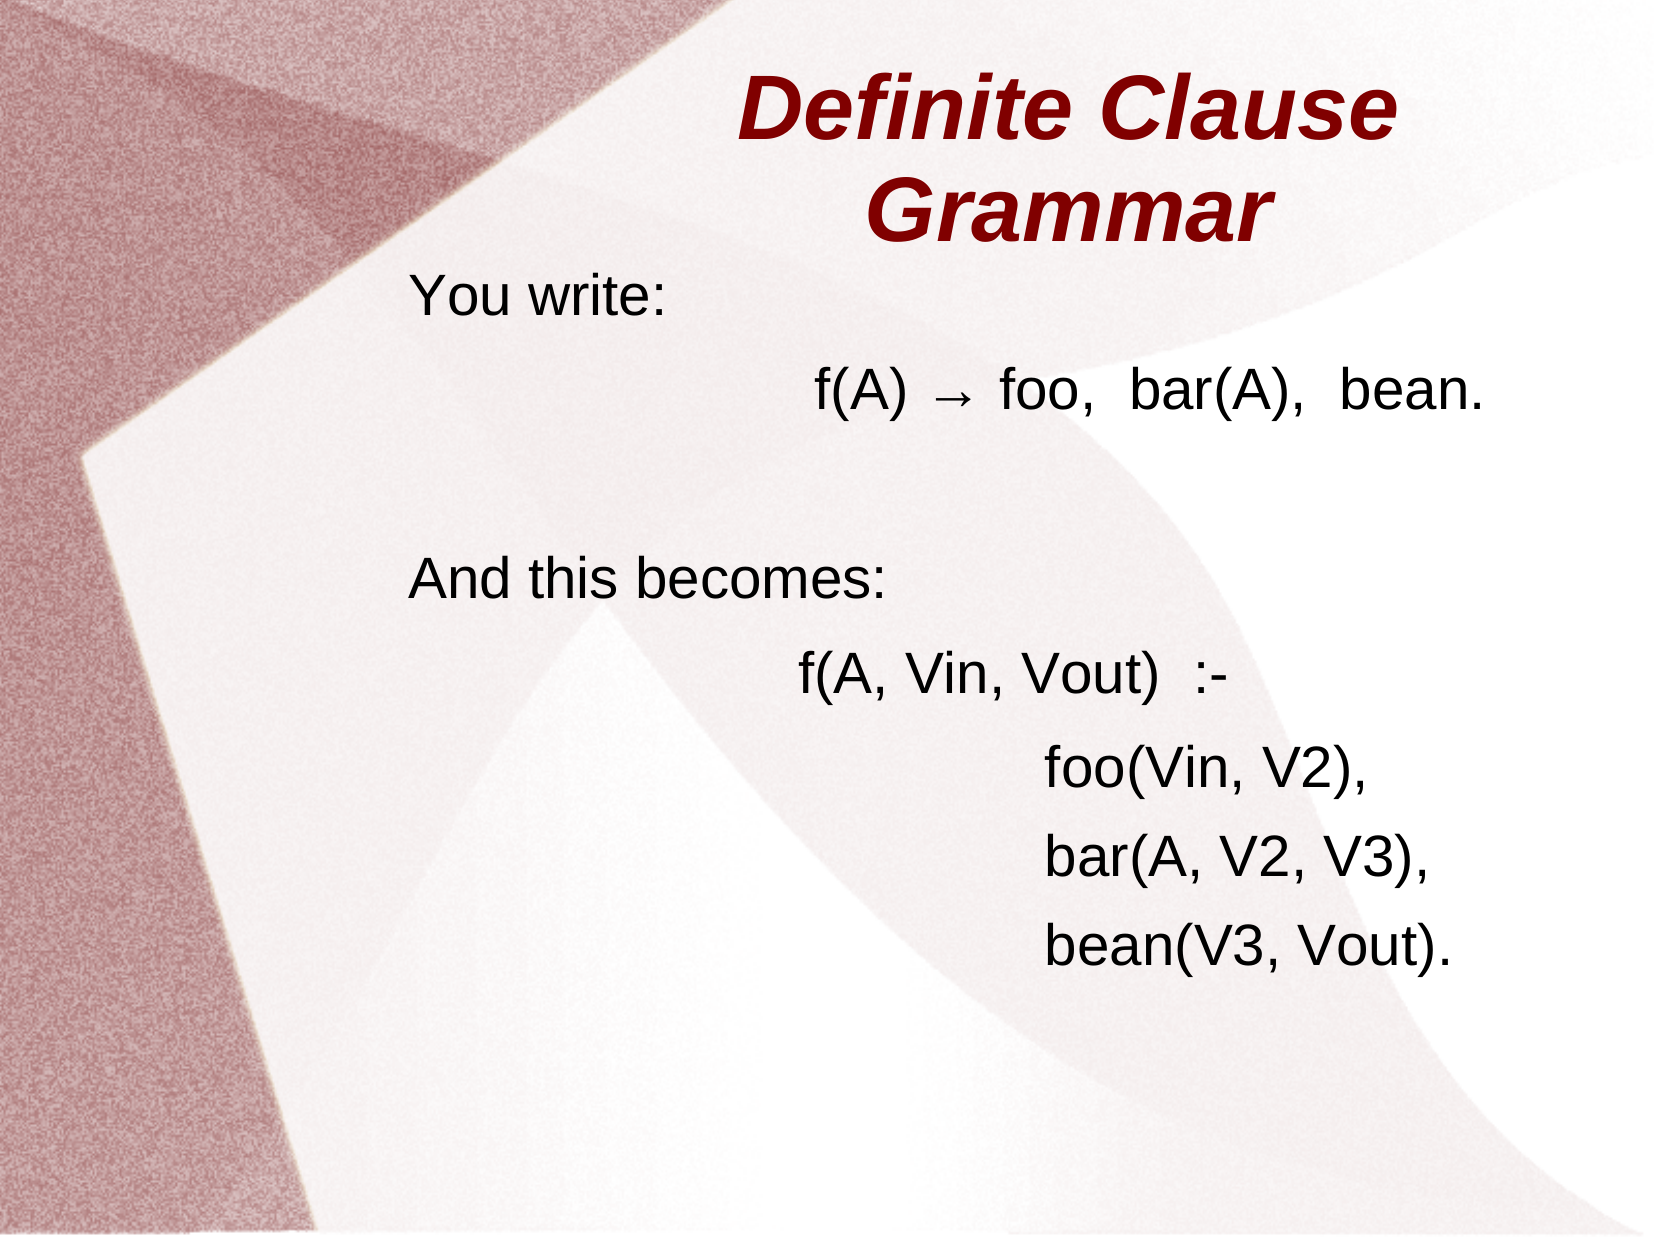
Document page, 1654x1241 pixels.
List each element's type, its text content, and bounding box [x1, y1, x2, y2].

picture [0, 0, 1654, 1241]
list You write: f(A) → foo, bar(A), bean. And this becomes: f(A, Vin, Vout) :- foo(Vin, V2), bar(A, V2, V3), bean(V3, Vout). [337, 262, 1601, 1082]
title Definite Clause Grammar [525, 55, 1613, 263]
